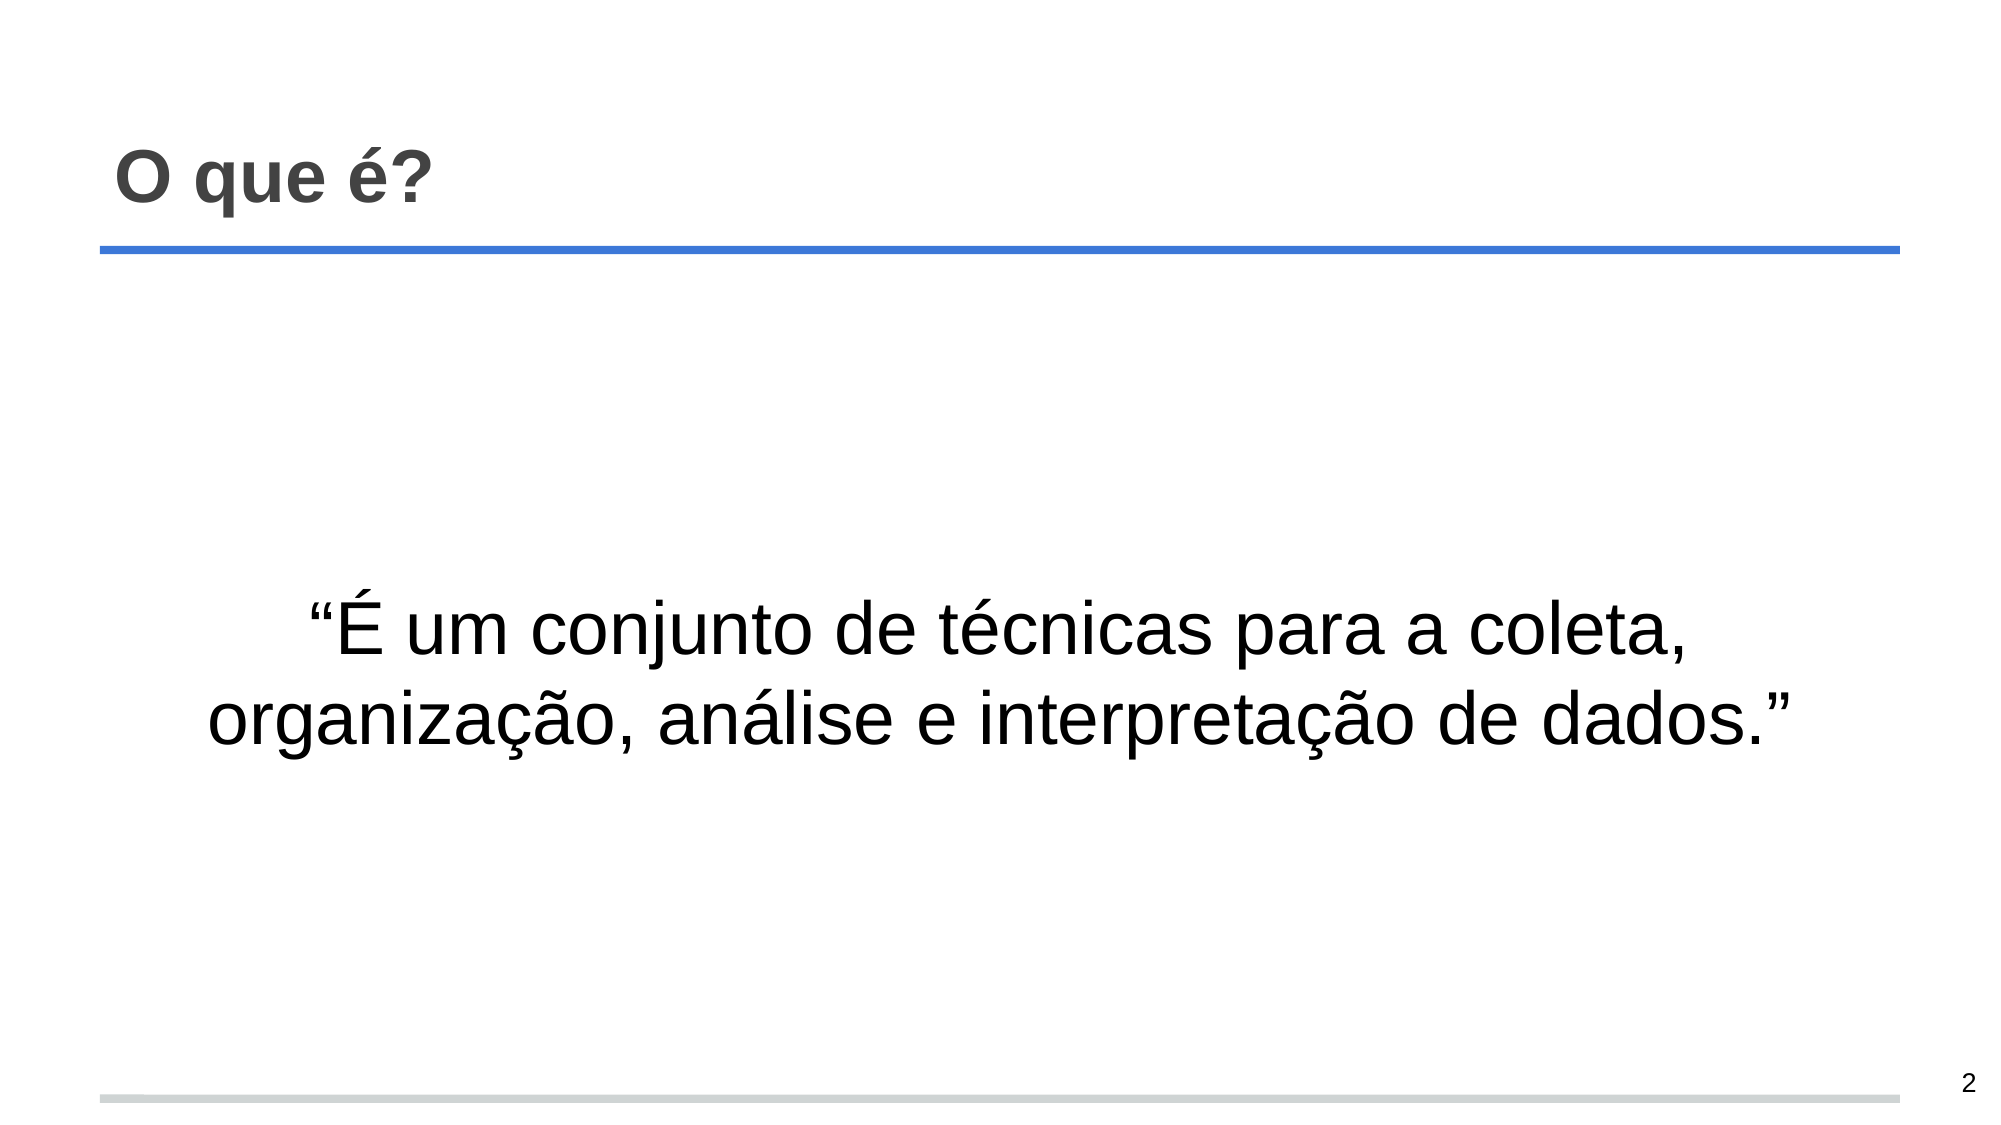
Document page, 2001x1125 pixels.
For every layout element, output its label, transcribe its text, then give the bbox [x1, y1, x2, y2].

list “É um conjunto de técnicas para a coleta, organização, análise e interpretação de dados.” [99, 262, 1900, 1078]
slide_number <number> [1871, 1038, 1992, 1125]
title O que é? [99, 45, 1900, 233]
